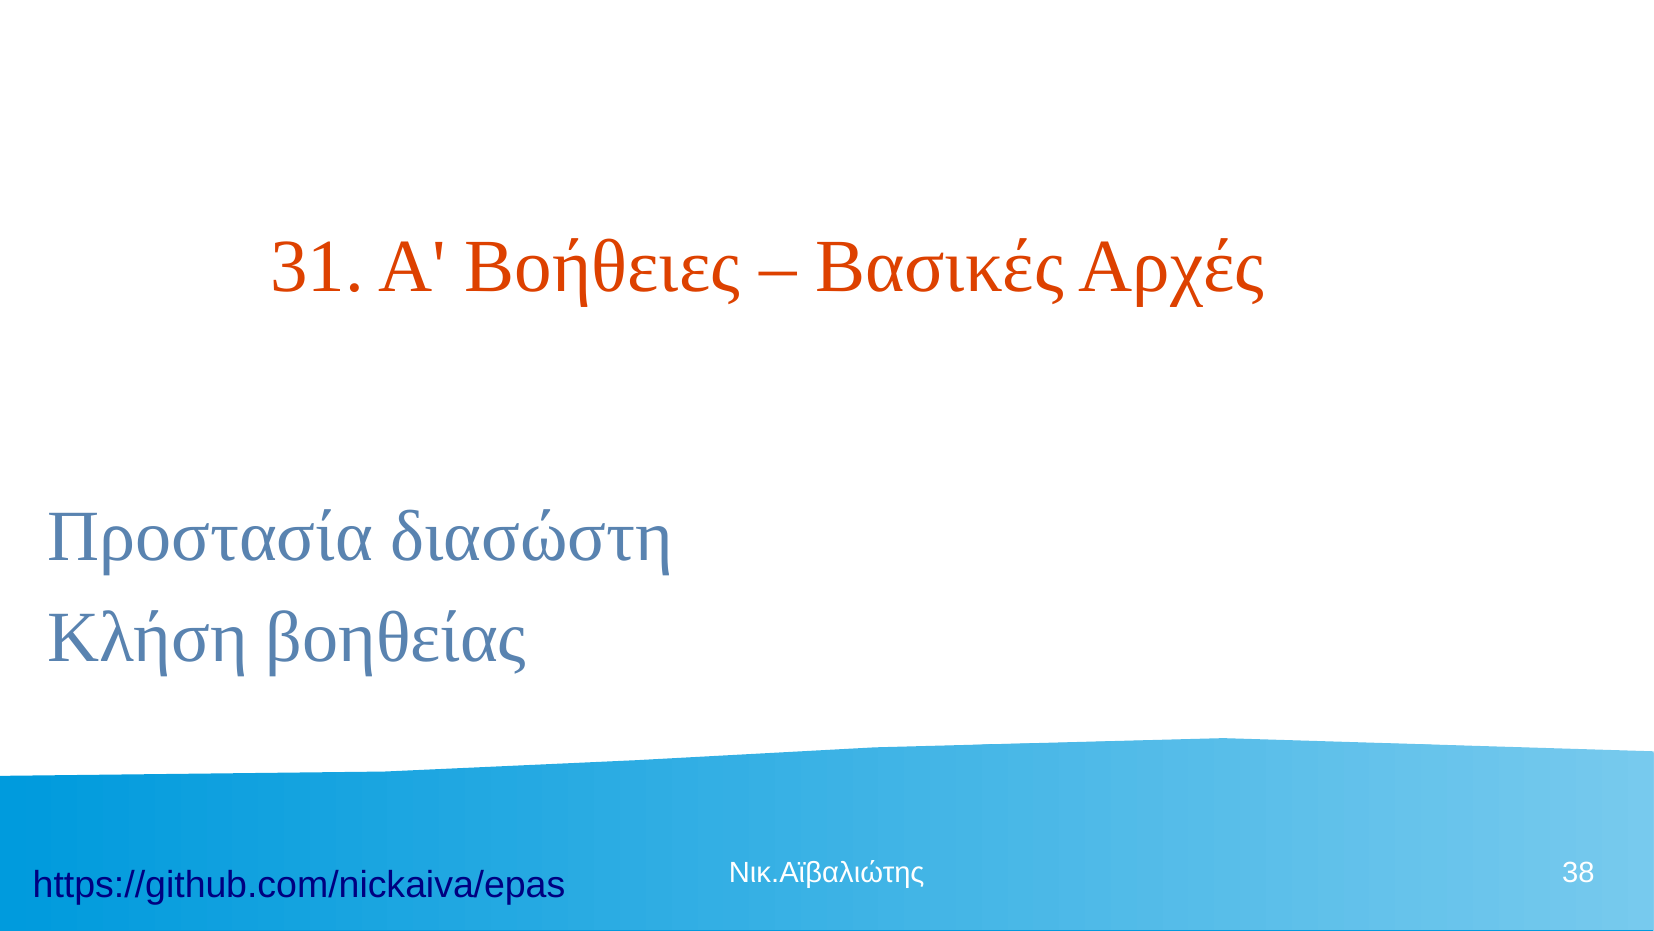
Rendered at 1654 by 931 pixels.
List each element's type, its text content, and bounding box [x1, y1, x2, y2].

title 31. Α' Βοήθειες – Βασικές Αρχές [29, 177, 1506, 355]
list Προστασία διασώστη Κλήση βοηθείας [29, 413, 1565, 680]
